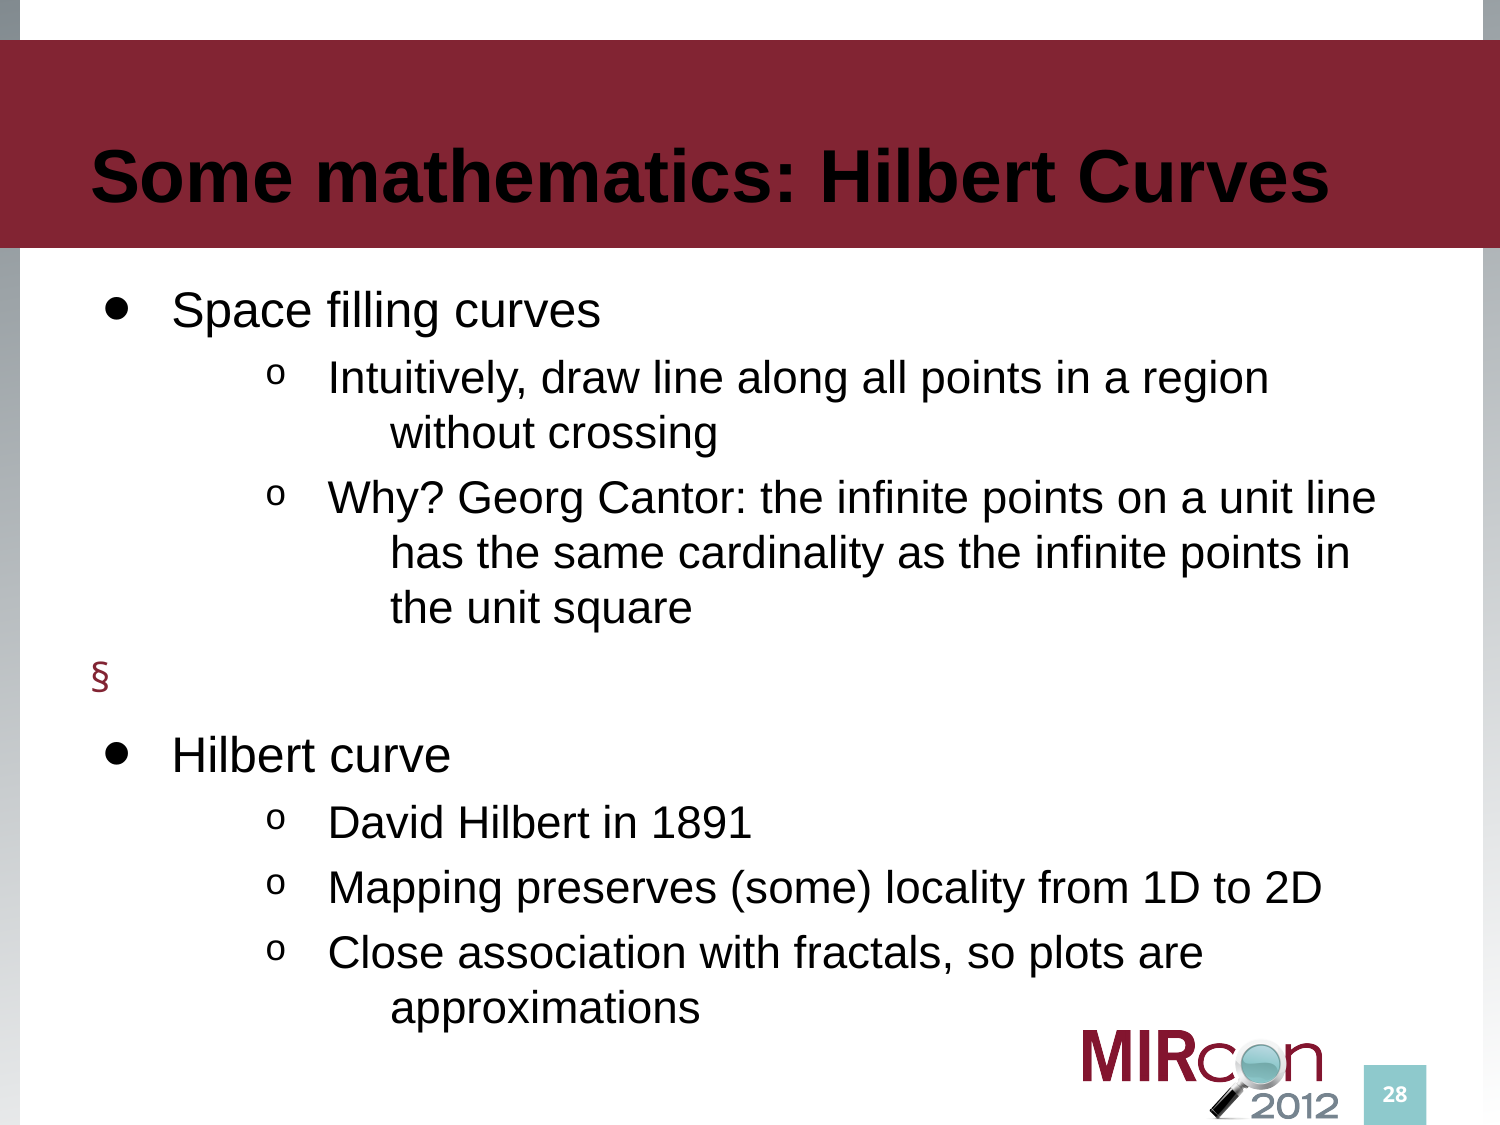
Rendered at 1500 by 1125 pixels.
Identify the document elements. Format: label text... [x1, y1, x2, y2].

title Some mathematics: Hilbert Curves [75, 45, 1426, 233]
list Space filling curves Intuitively, draw line along all points in a region without crossing Why? Georg Cantor: the infinite points on a unit line has the same cardinality as the infinite points in the unit square Hilbert curve David Hilbert in 1891 Mapping preserves (some) locality from 1D to 2D Close association with fractals, so plots are approximations [75, 262, 1426, 1060]
